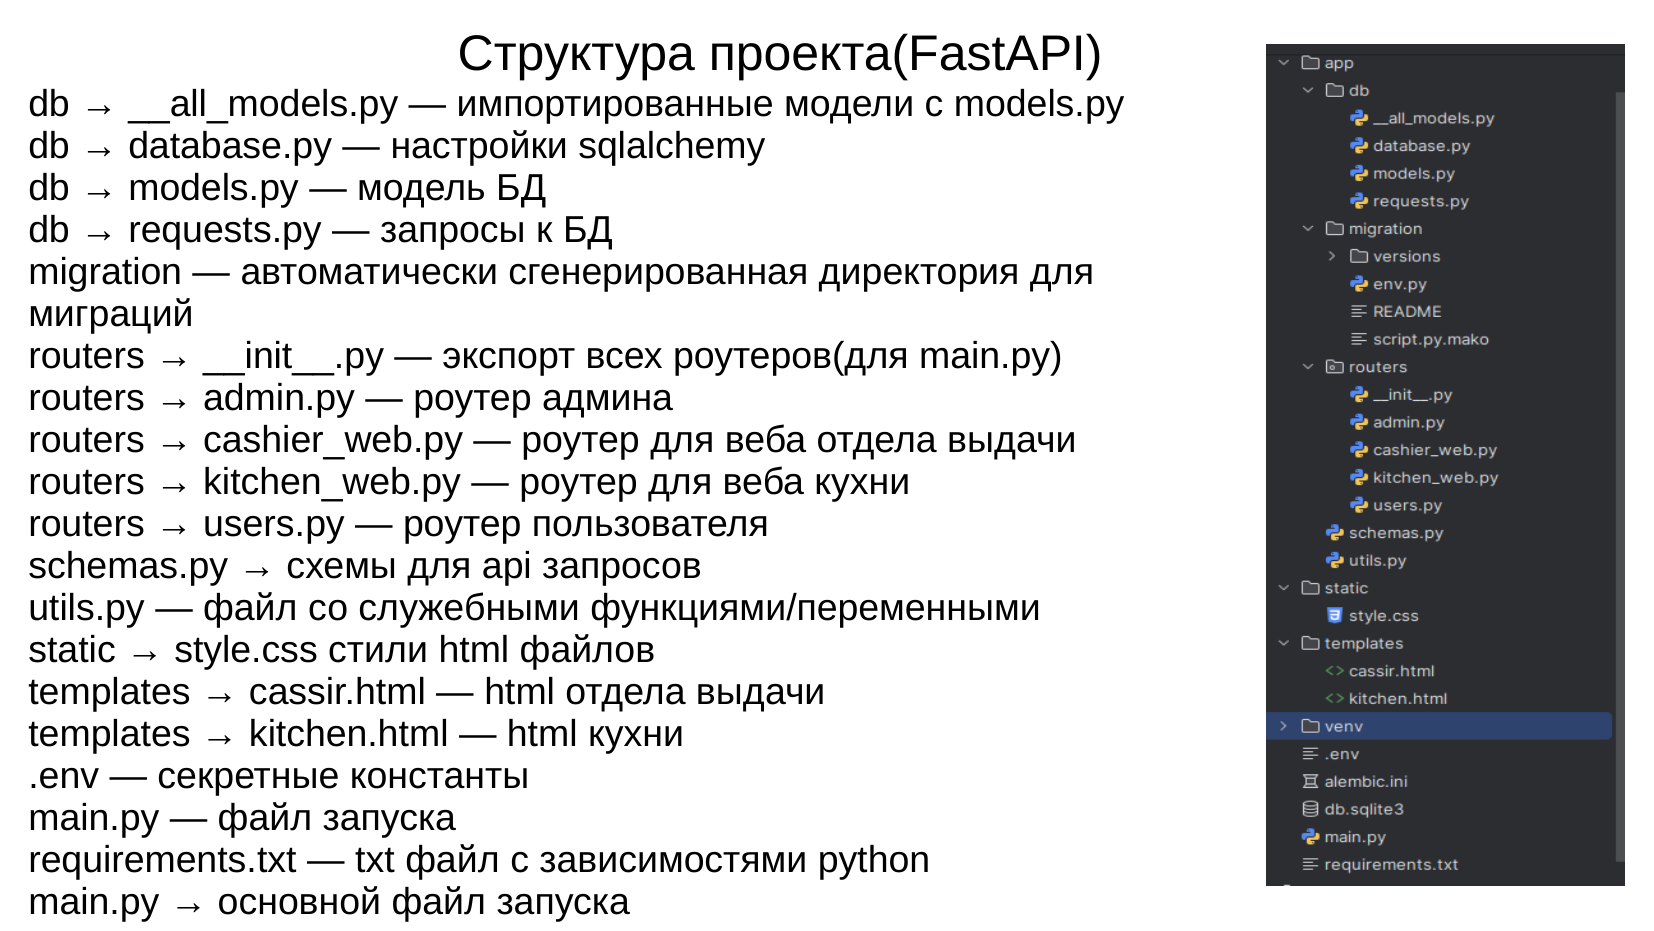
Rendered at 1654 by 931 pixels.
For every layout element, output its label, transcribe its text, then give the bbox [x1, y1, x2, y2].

text_box Структура проекта(FastAPI) [442, 17, 1230, 75]
picture [1266, 44, 1625, 886]
text_box db → __all_models.py — импортированные модели с models.py db → database.py — настройки sqlalchemy db → models.py — модель БД db → requests.py — запросы к БД migration — автоматически сгенерированная директория для миграций routers → __init__.py — экспорт всех роутеров(для main.py) routers → admin.py — роутер админа routers → cashier_web.py — роутер для веба отдела выдачи routers → kitchen_web.py — роутер для веба кухни routers → users.py — роутер пользователя schemas.py → схемы для api запросов utils.py — файл со служебными функциями/переменными static → style.css стили html файлов templates → cassir.html — html отдела выдачи templates → kitchen.html — html кухни .env — секретные константы main.py — файл запуска requirements.txt — txt файл с зависимостями python main.py → основной файл запуска [13, 75, 1267, 931]
